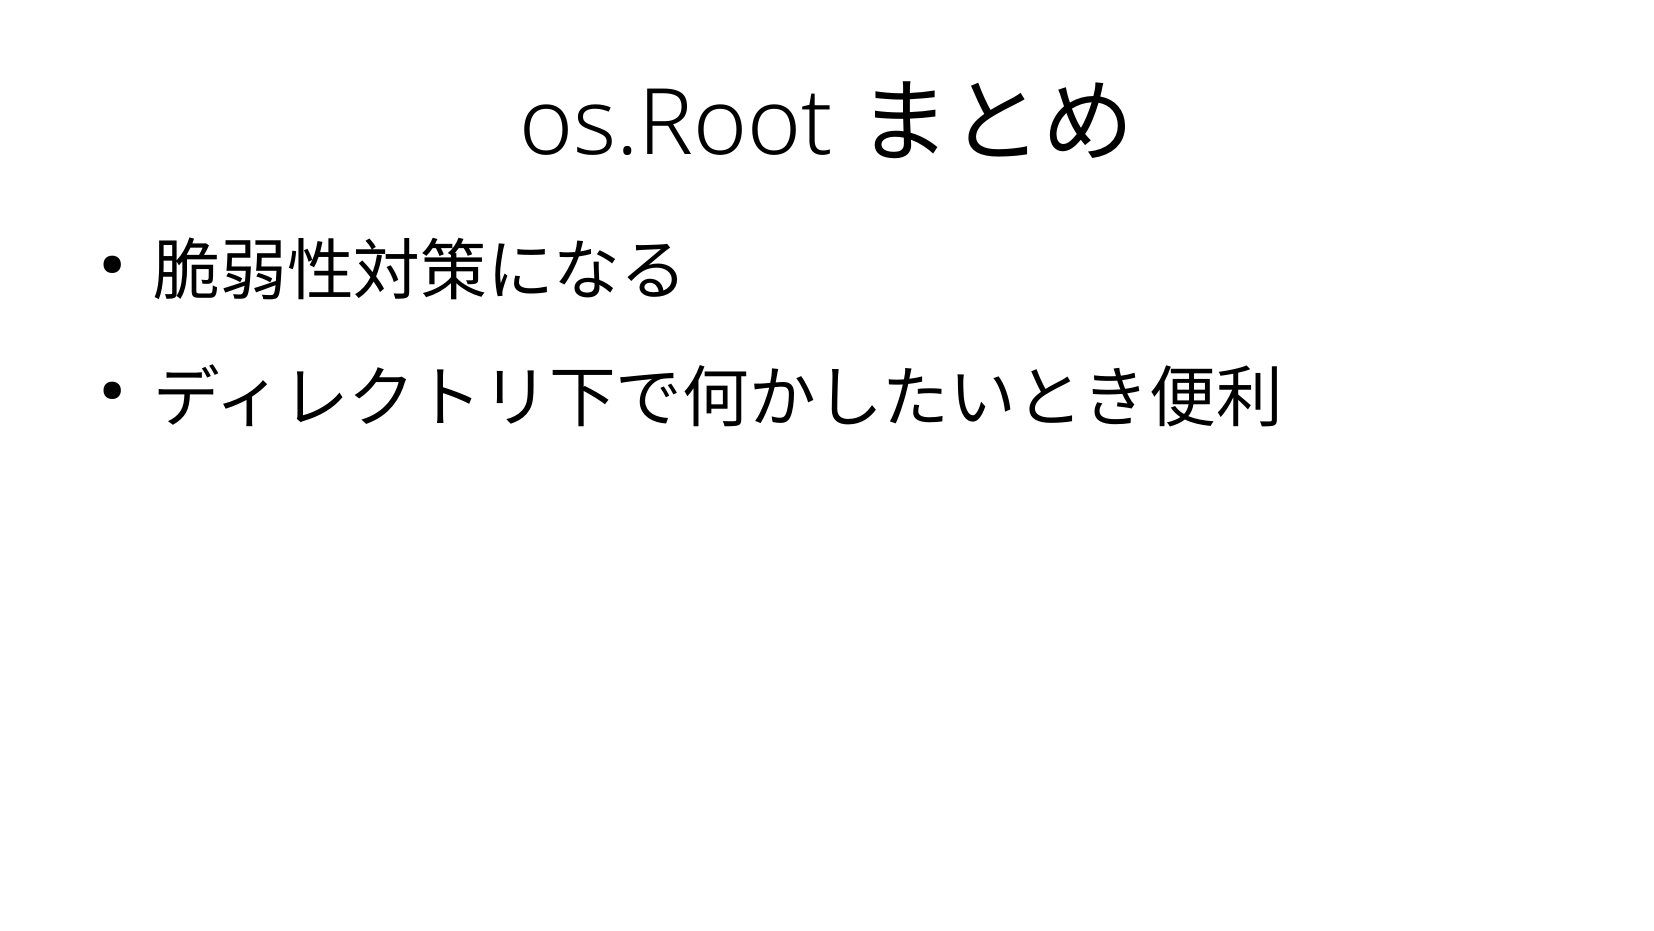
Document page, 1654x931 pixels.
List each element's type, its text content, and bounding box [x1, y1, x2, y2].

title os.Rootまとめ [82, 37, 1571, 193]
list 脆弱性対策になる ディレクトリ下で何かしたいとき便利 [82, 217, 1571, 758]
